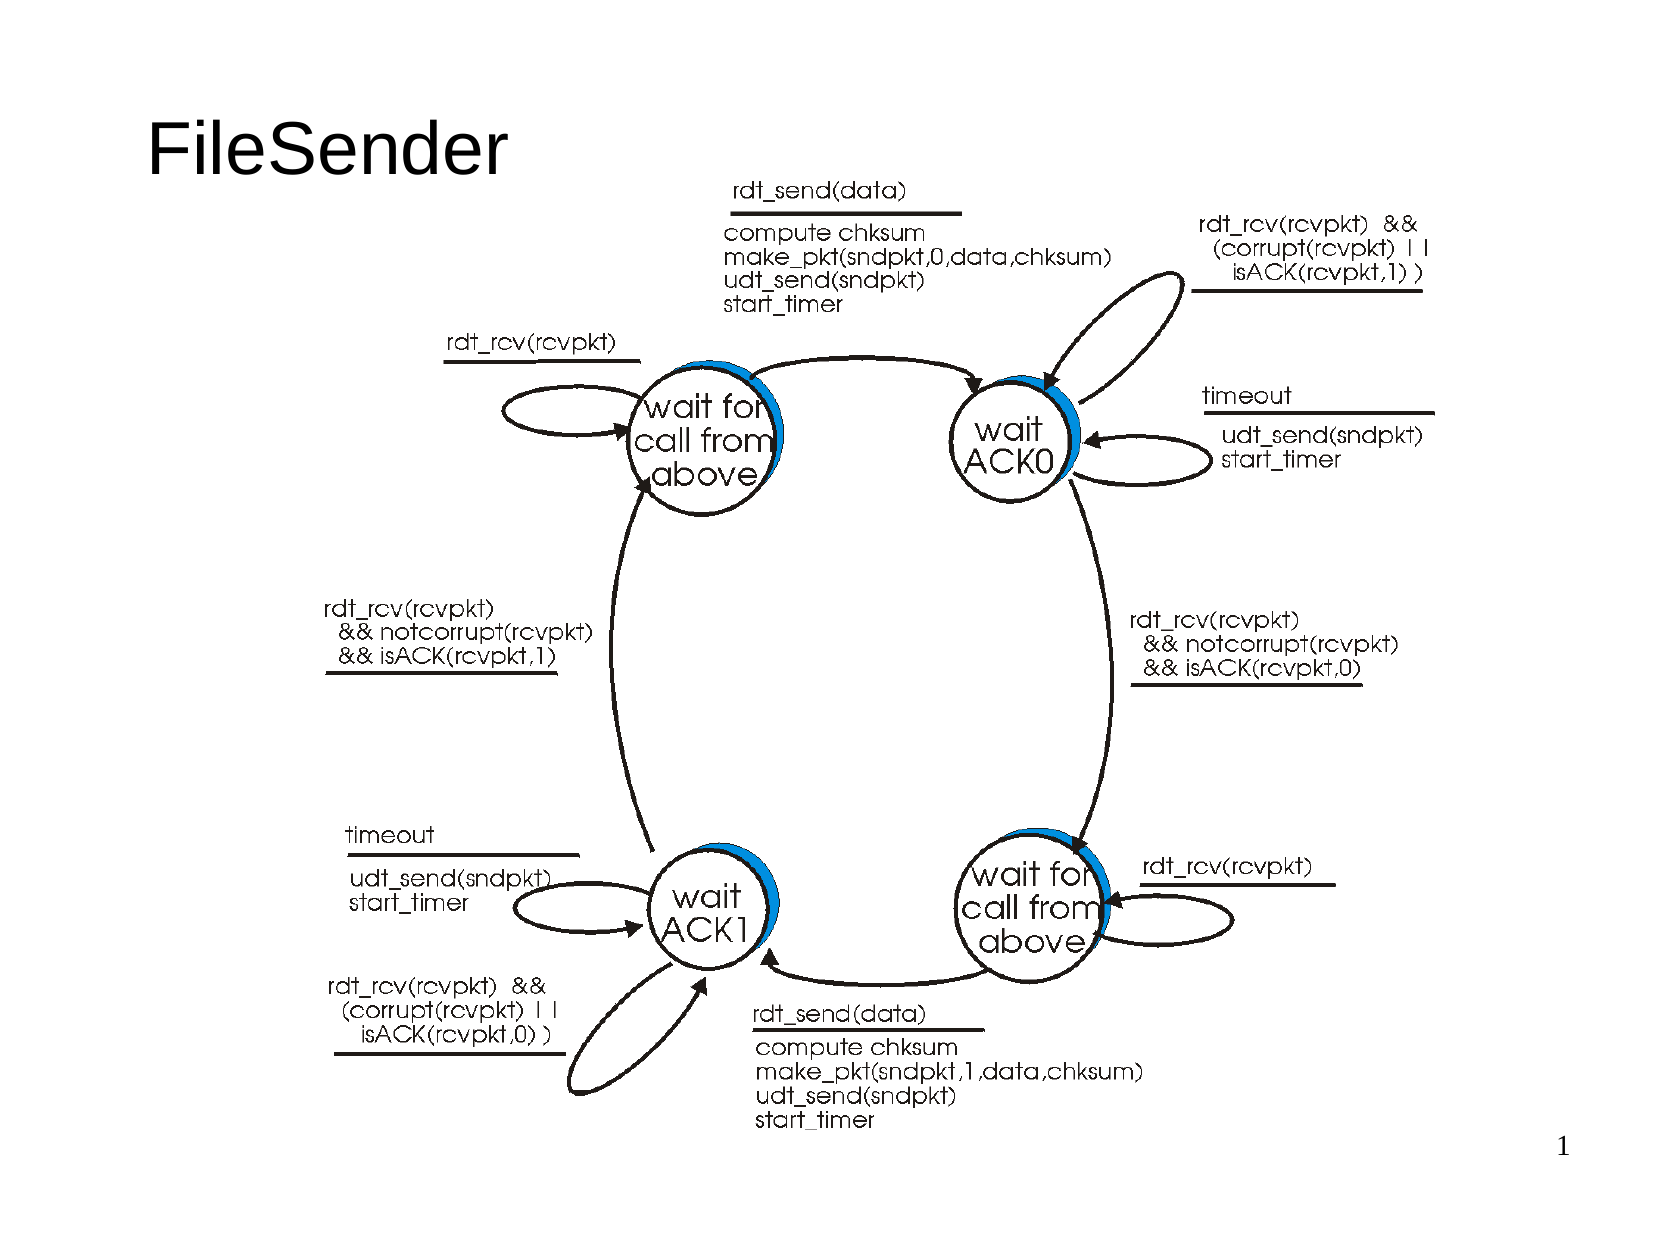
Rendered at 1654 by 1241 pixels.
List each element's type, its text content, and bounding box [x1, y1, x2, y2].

picture [325, 180, 1435, 1130]
title FileSender [96, 41, 1502, 248]
